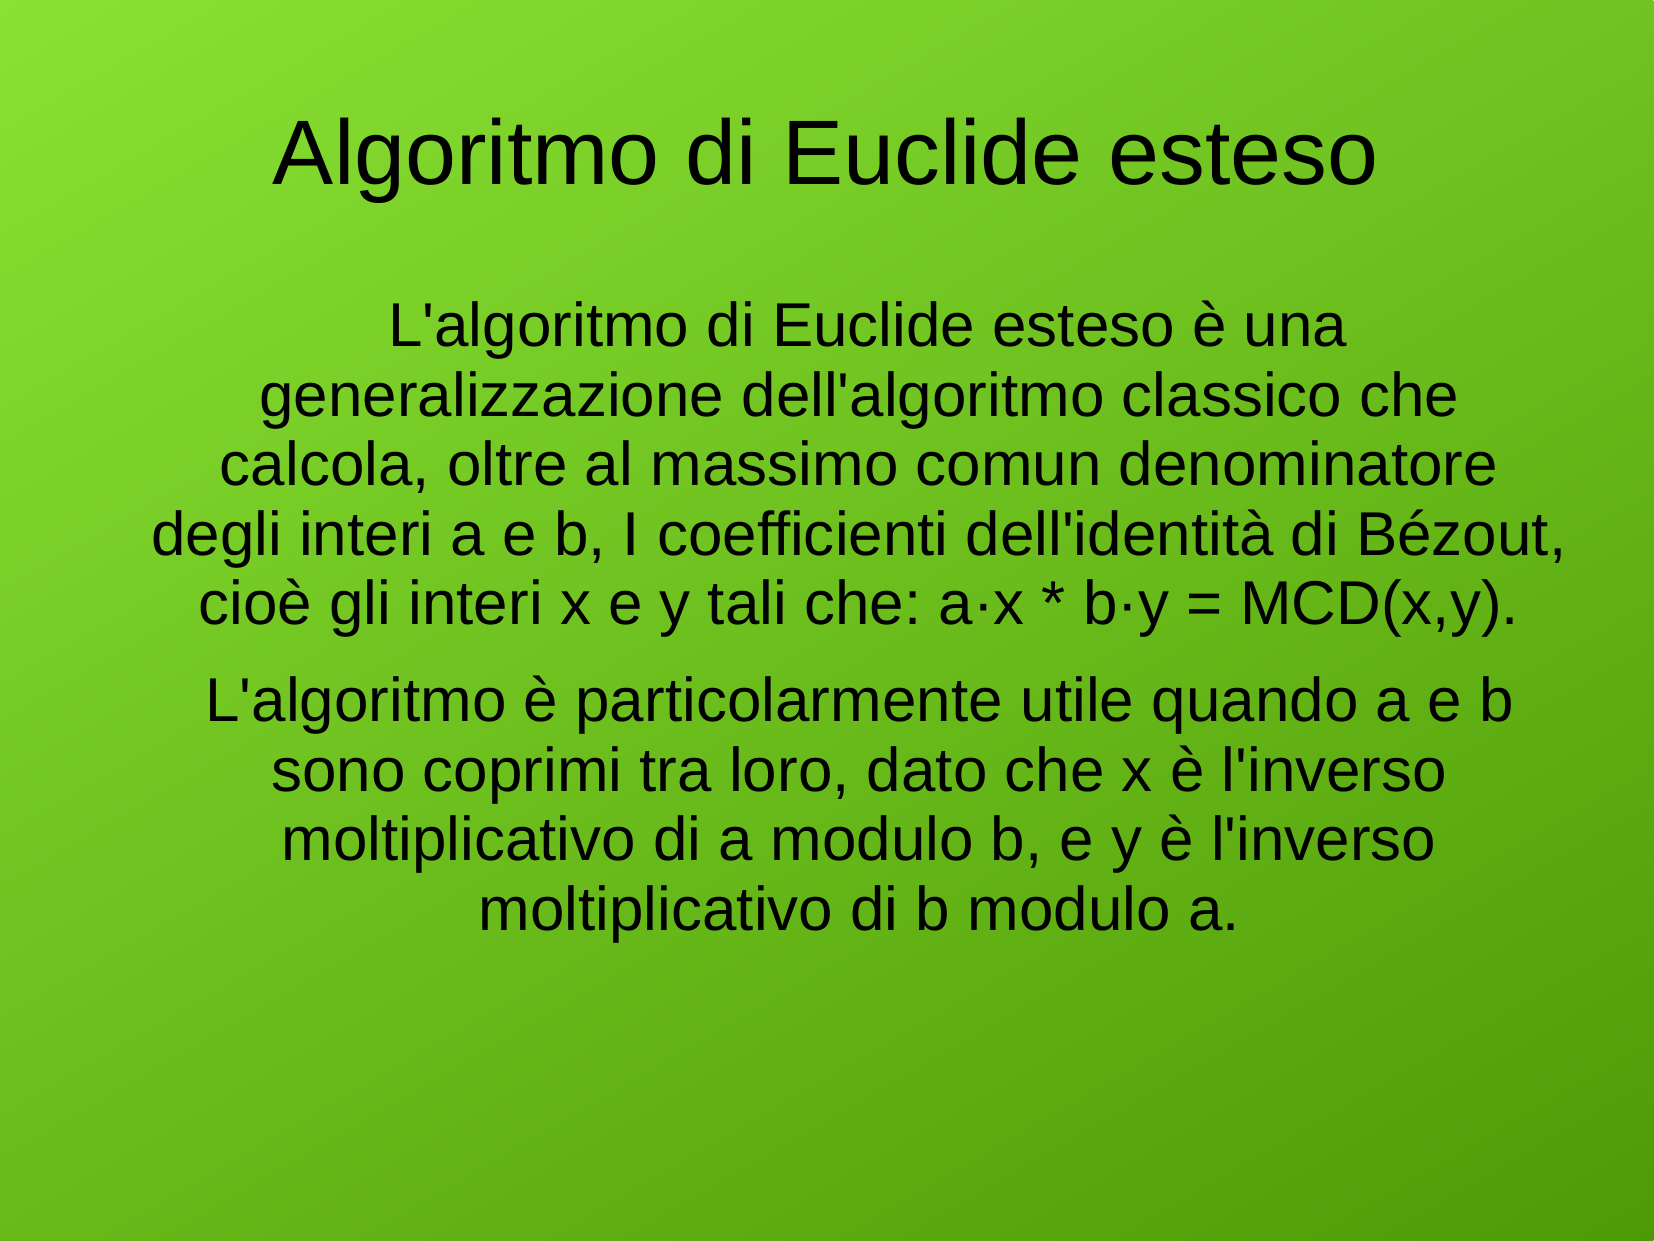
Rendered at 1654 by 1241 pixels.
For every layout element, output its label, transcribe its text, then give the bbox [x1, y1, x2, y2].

list L'algoritmo di Euclide esteso è una generalizzazione dell'algoritmo classico che calcola, oltre al massimo comun denominatore degli interi a e b, I coefficienti dell'identità di Bézout, cioè gli interi x e y tali che: a·x * b·y = MCD(x,y). L'algoritmo è particolarmente utile quando a e b sono coprimi tra loro, dato che x è l'inverso moltiplicativo di a modulo b, e y è l'inverso moltiplicativo di b modulo a. [82, 290, 1571, 1010]
title Algoritmo di Euclide esteso [82, 49, 1571, 257]
